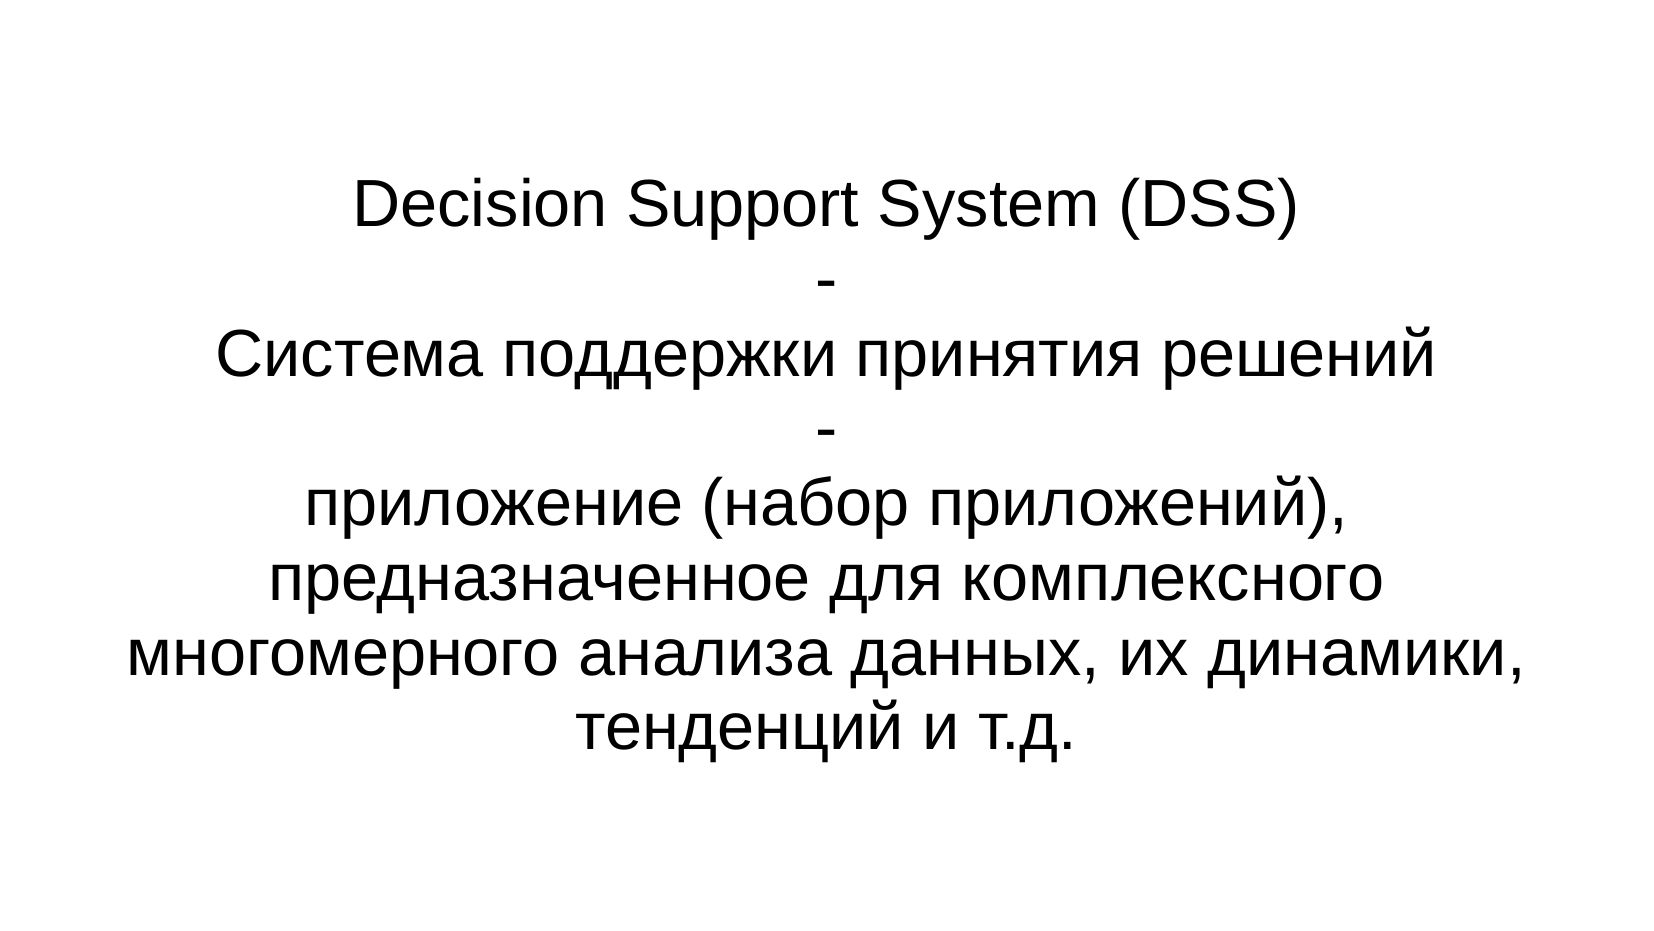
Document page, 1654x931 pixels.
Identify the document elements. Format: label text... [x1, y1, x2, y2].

subtitle Decision Support System (DSS) - Система поддержки принятия решений - приложение (набор приложений), предназначенное для комплексного многомерного анализа данных, их динамики, тенденций и т.д. [82, 60, 1571, 871]
